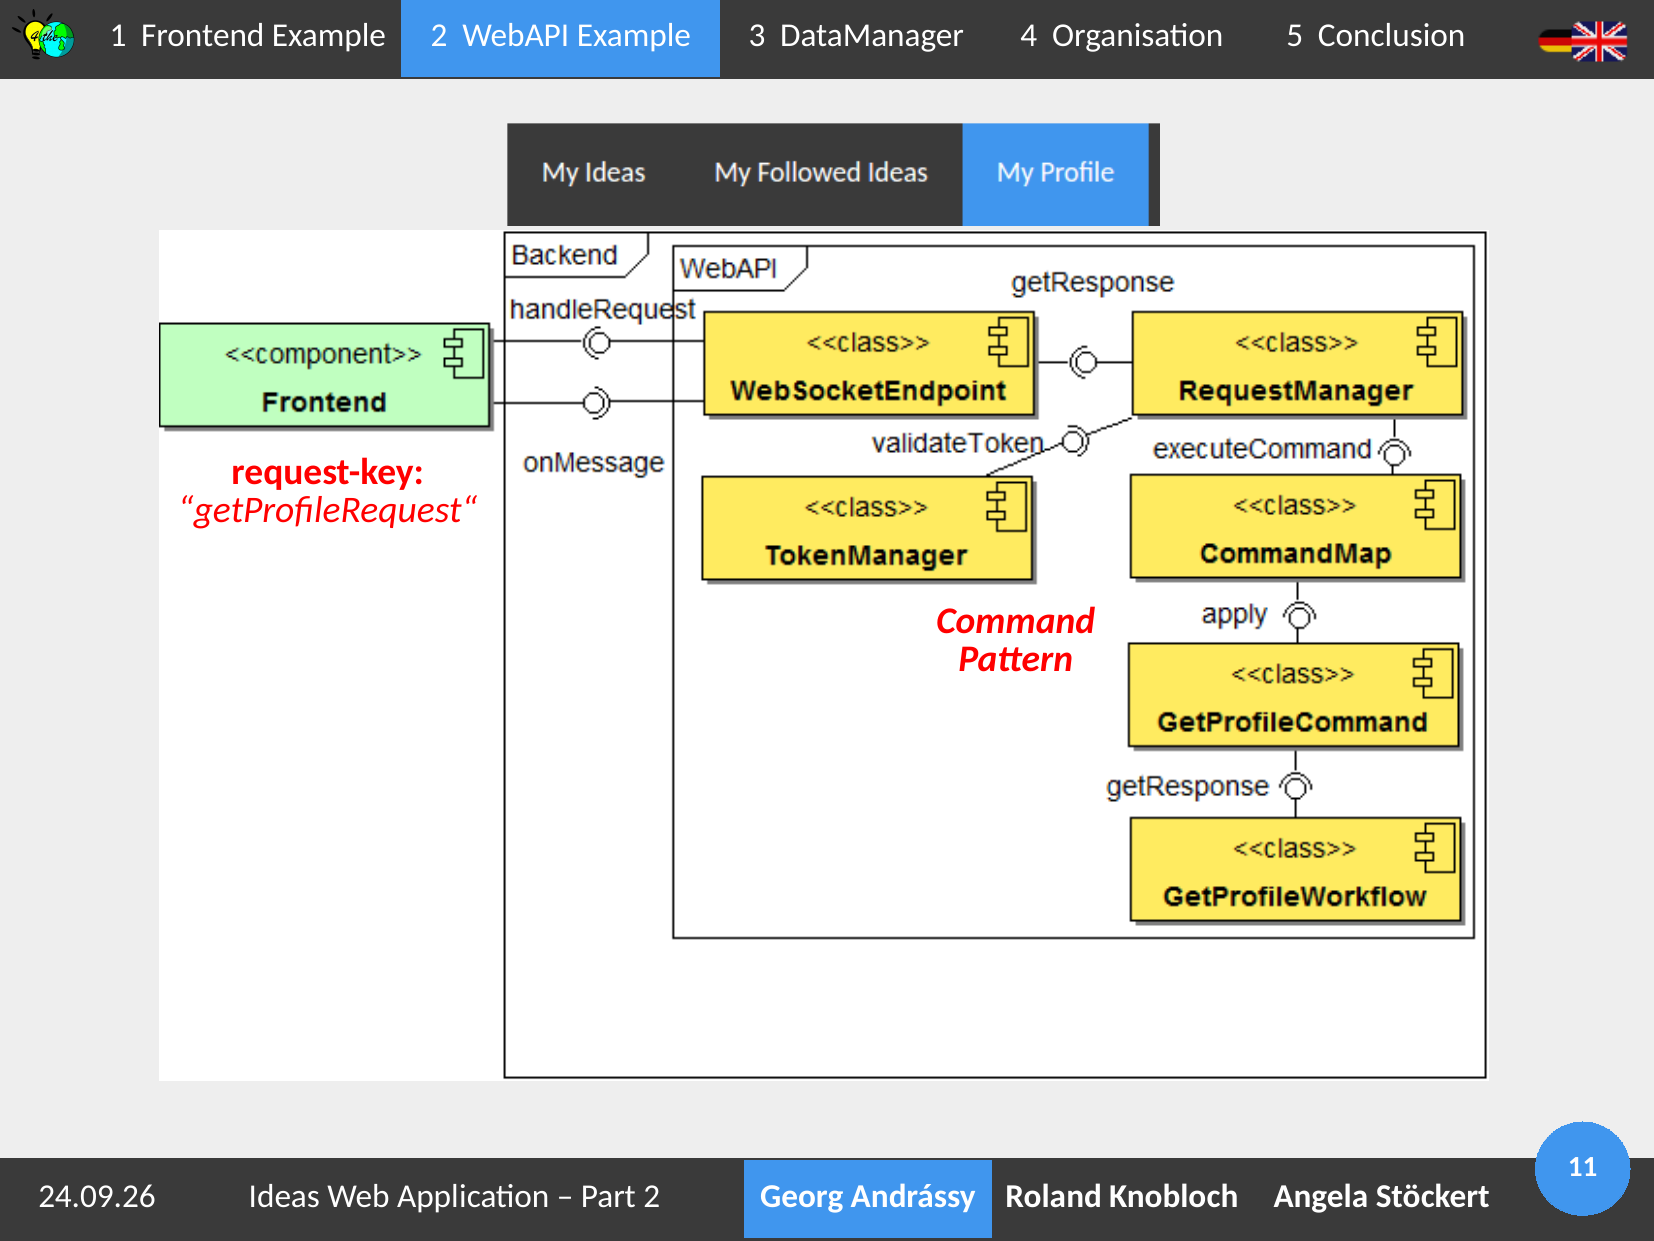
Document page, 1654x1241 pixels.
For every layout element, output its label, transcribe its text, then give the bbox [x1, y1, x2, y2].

picture [506, 122, 1160, 226]
picture [159, 230, 1489, 1081]
text_box 1 Frontend Example [94, 0, 401, 77]
text_box Roland Knobloch [992, 1160, 1251, 1238]
text_box Ideas Web Application – Part 2 [242, 1160, 668, 1238]
text_box Angela Stöckert [1251, 1160, 1512, 1238]
text_box 4 Organisation [992, 0, 1251, 77]
picture [2, 0, 83, 79]
text_box 5 Conclusion [1251, 0, 1501, 77]
text_box Command Pattern [874, 598, 1158, 697]
text_box 2 WebAPI Example [401, 0, 720, 77]
text_box Georg Andrássy [744, 1160, 992, 1238]
text_box 3 DataManager [720, 0, 992, 77]
picture [1536, 18, 1629, 64]
text_box request-key: “getProfileRequest“ [147, 448, 508, 590]
